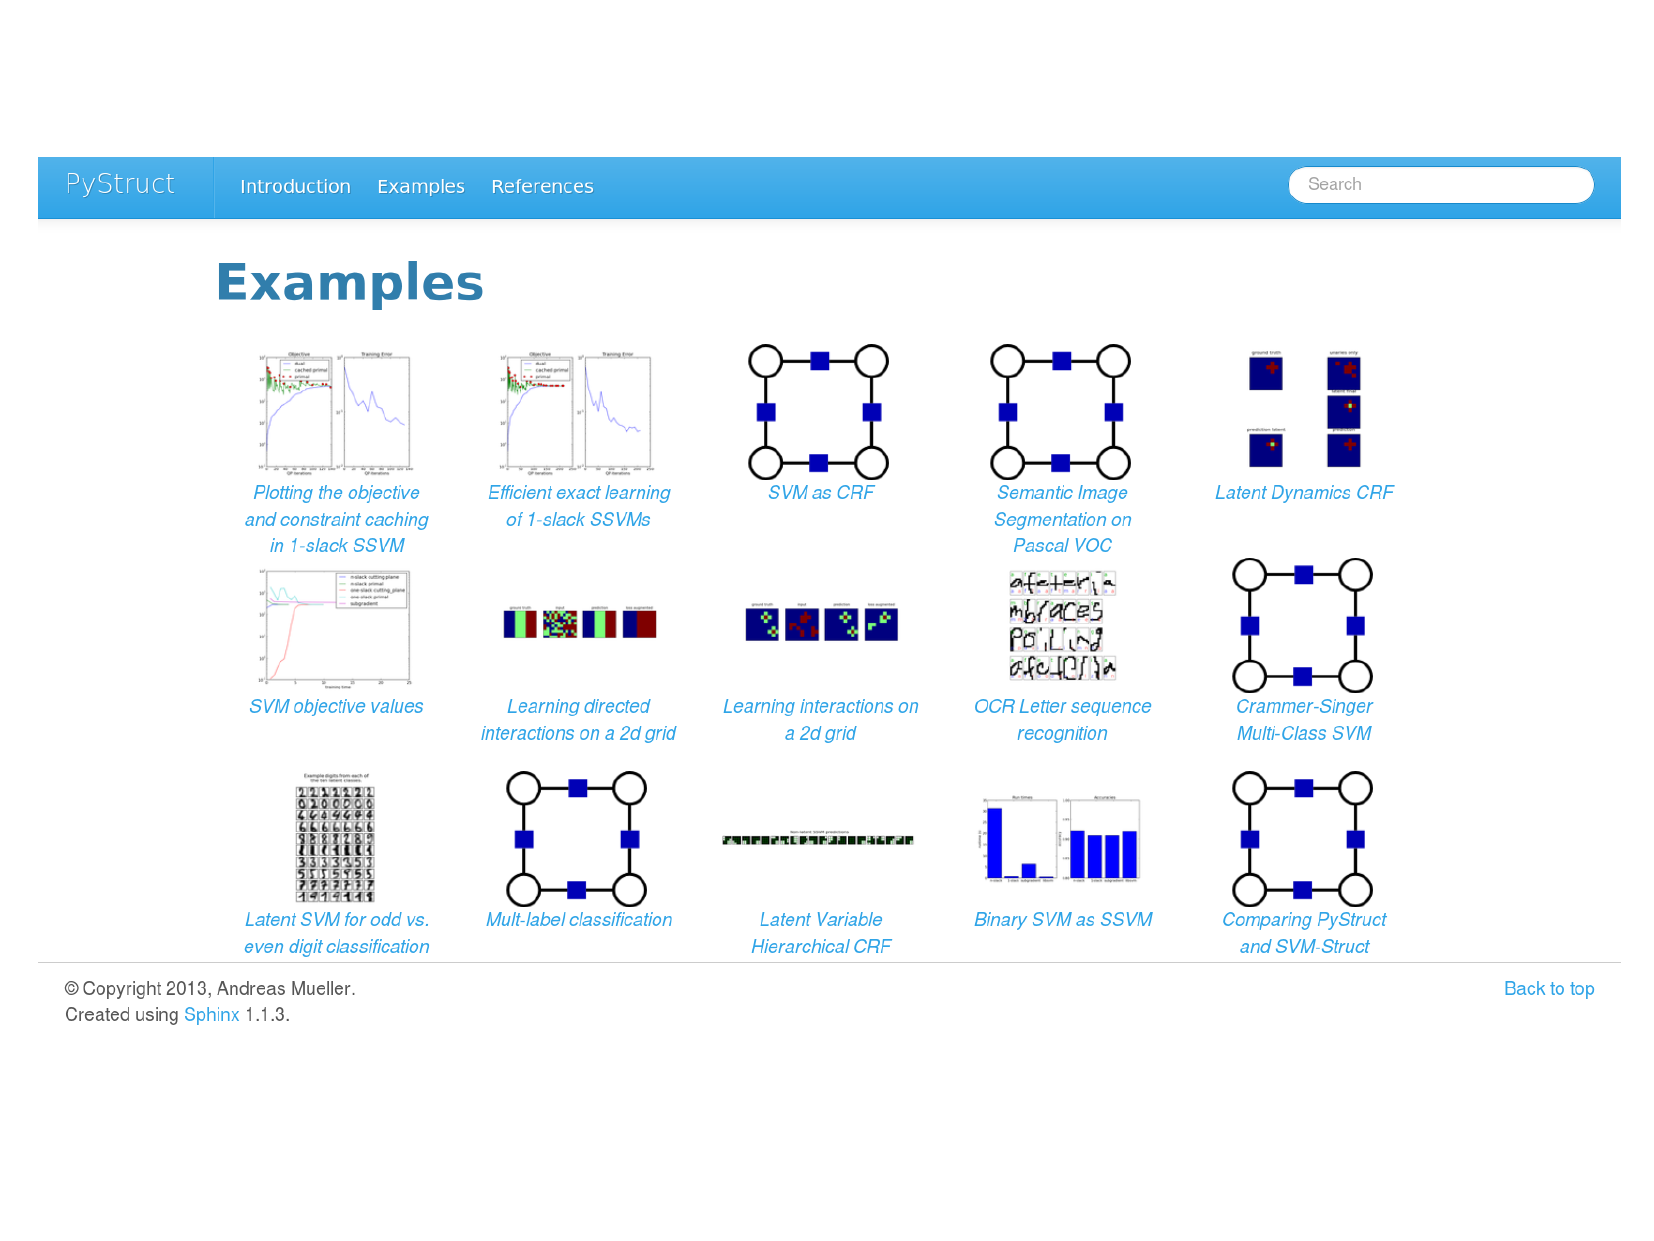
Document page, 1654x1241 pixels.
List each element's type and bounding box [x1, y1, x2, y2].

picture [38, 157, 1621, 1039]
